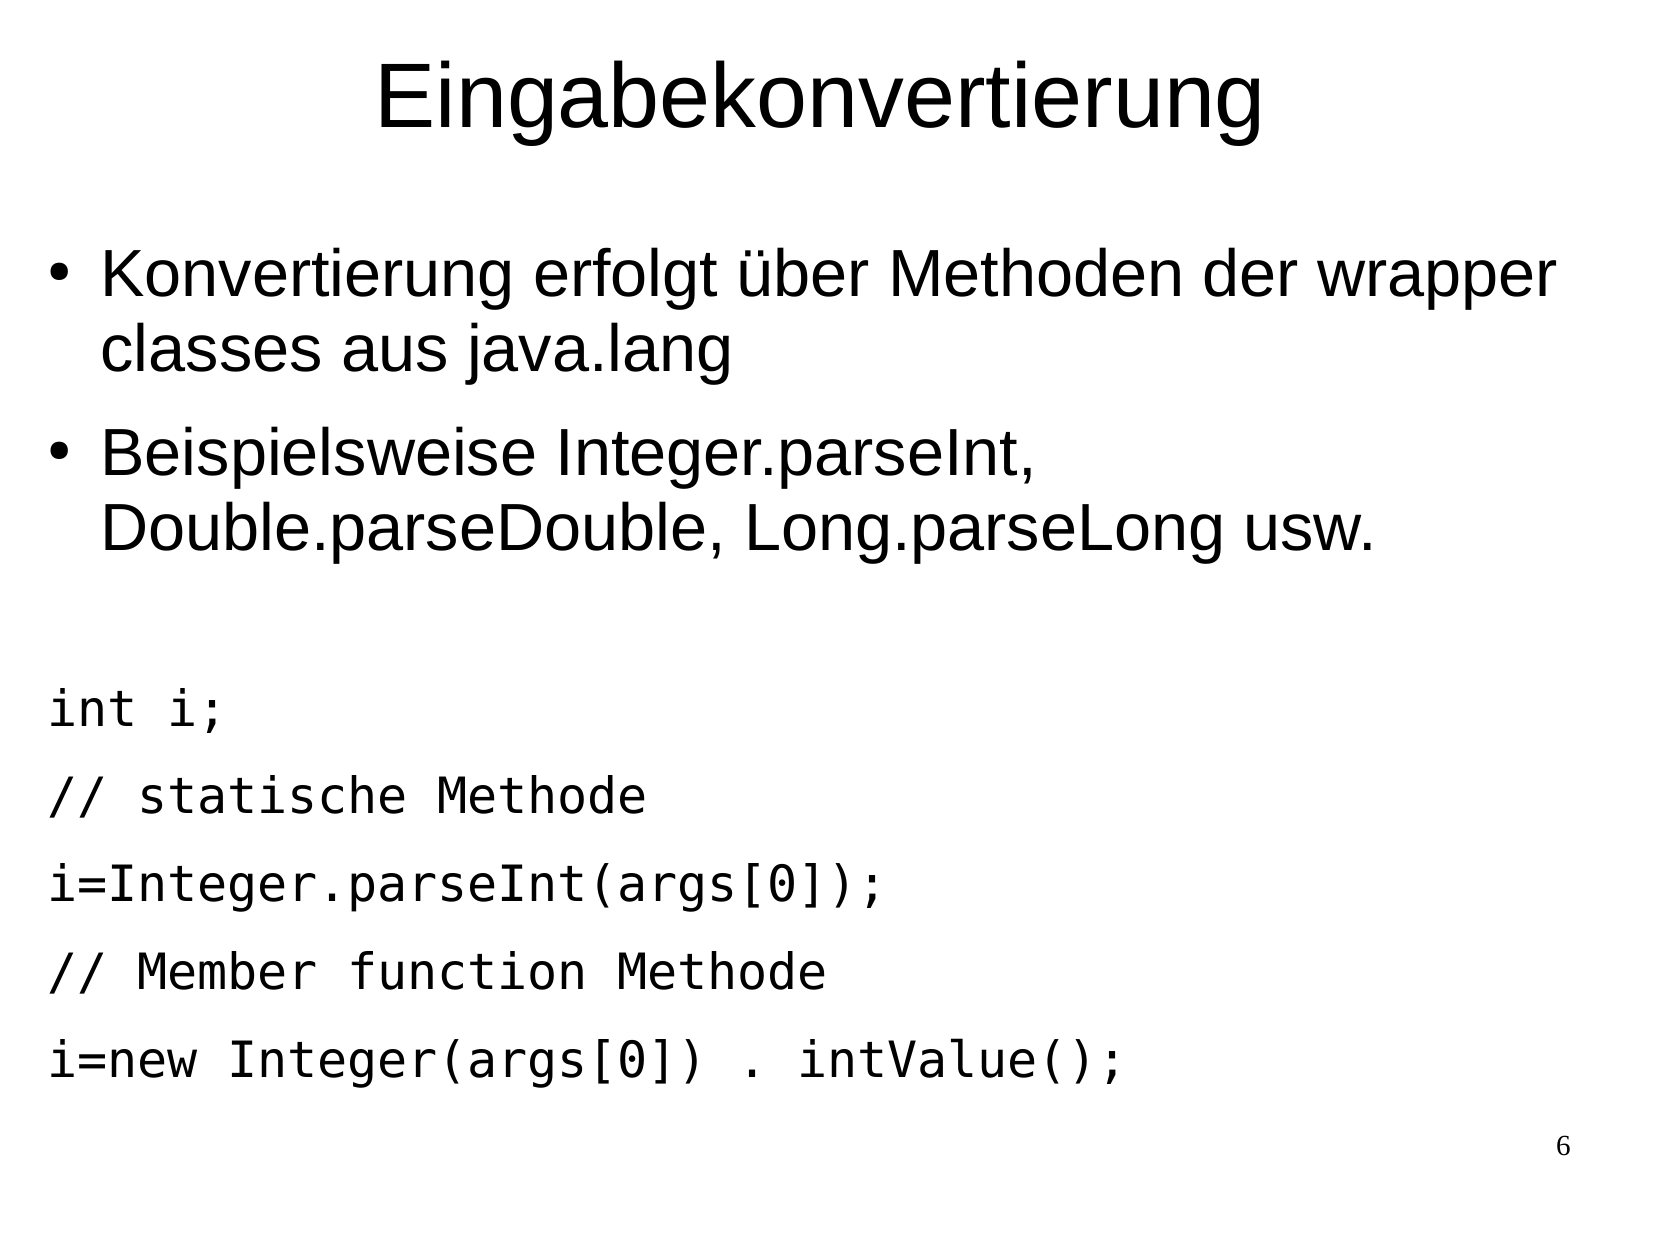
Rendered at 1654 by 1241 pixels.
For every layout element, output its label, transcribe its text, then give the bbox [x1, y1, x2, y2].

title Eingabekonvertierung [76, 0, 1565, 193]
list Konvertierung erfolgt über Methoden der wrapper classes aus java.lang Beispielsweise Integer.parseInt, Double.parseDouble, Long.parseLong usw. int i; // statische Methode i=Integer.parseInt(args[0]); // Member function Methode i=new Integer(args[0]) . intValue(); [29, 236, 1654, 1091]
